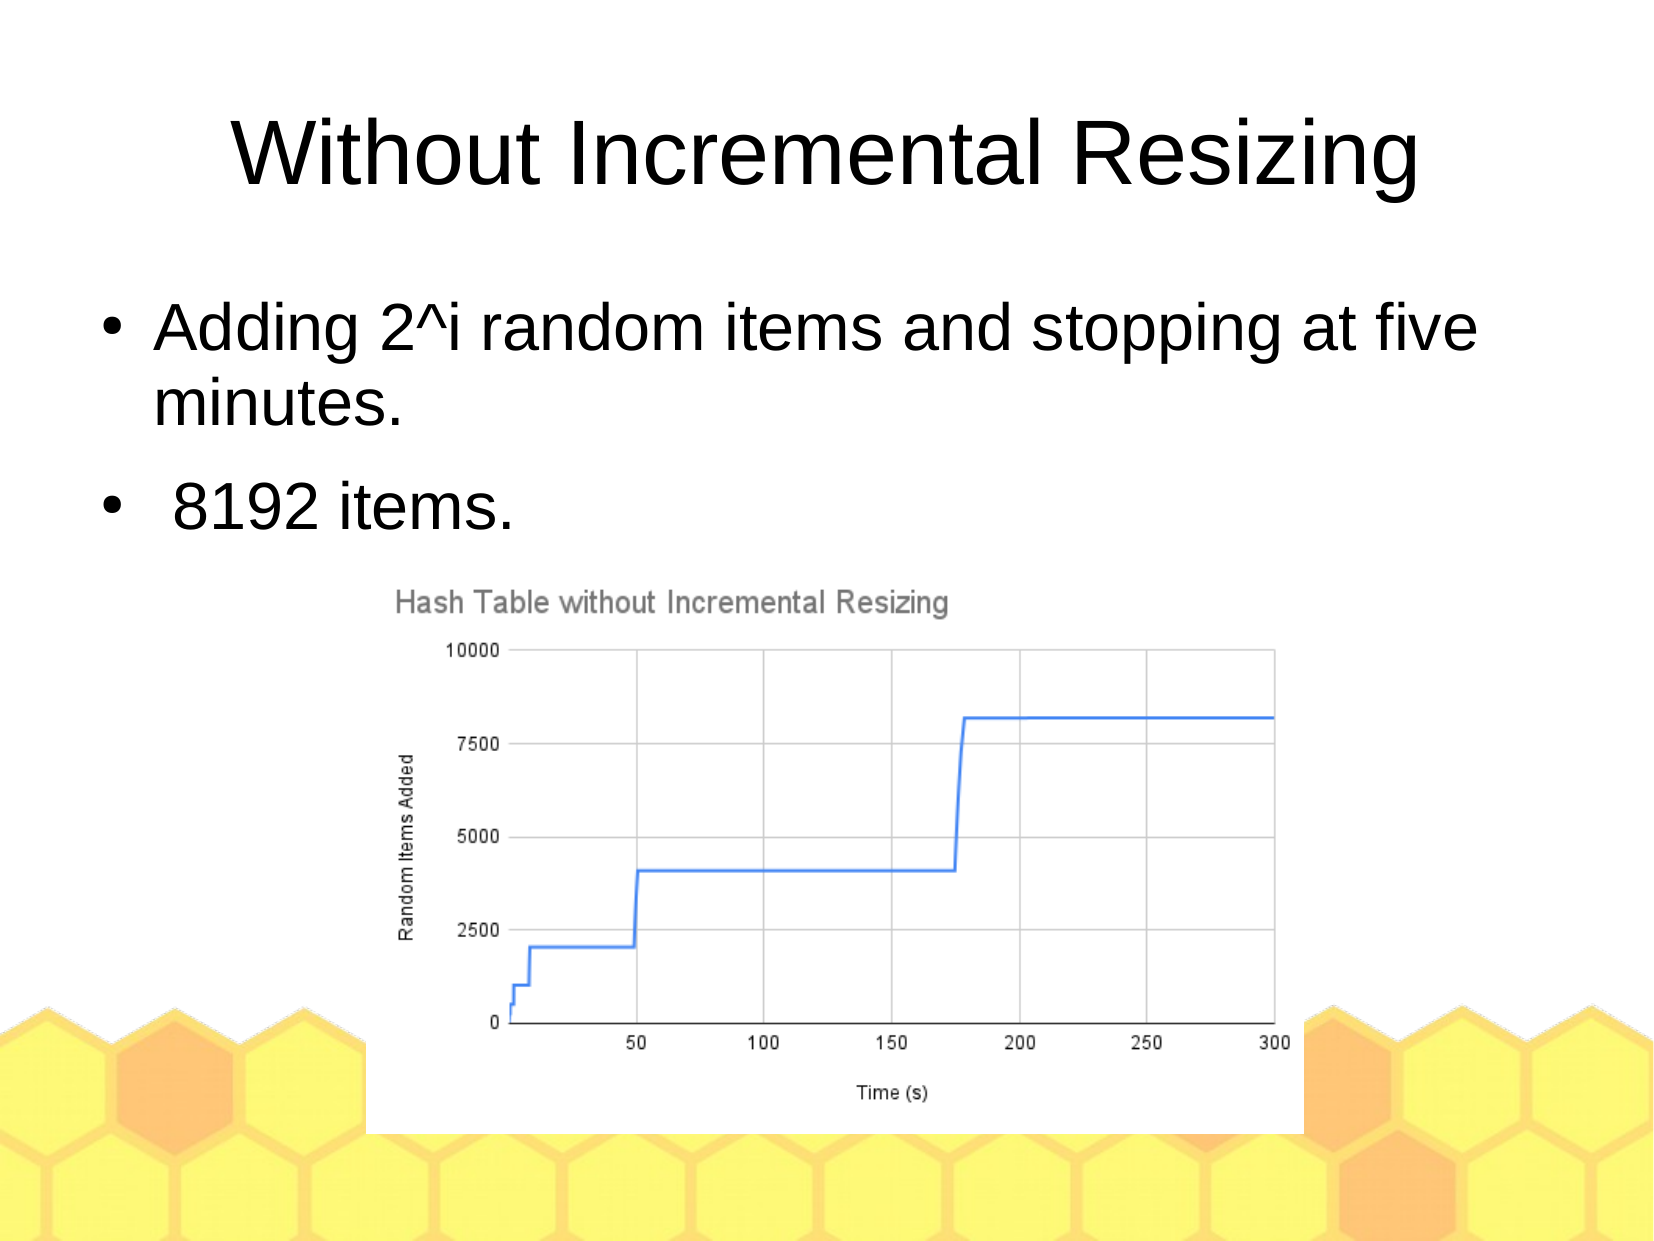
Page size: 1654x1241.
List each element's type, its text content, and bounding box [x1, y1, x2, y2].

picture [0, 554, 1654, 1241]
list Adding 2^i random items and stopping at five minutes. 8192 items. [82, 290, 1571, 1010]
title Without Incremental Resizing [82, 49, 1571, 257]
